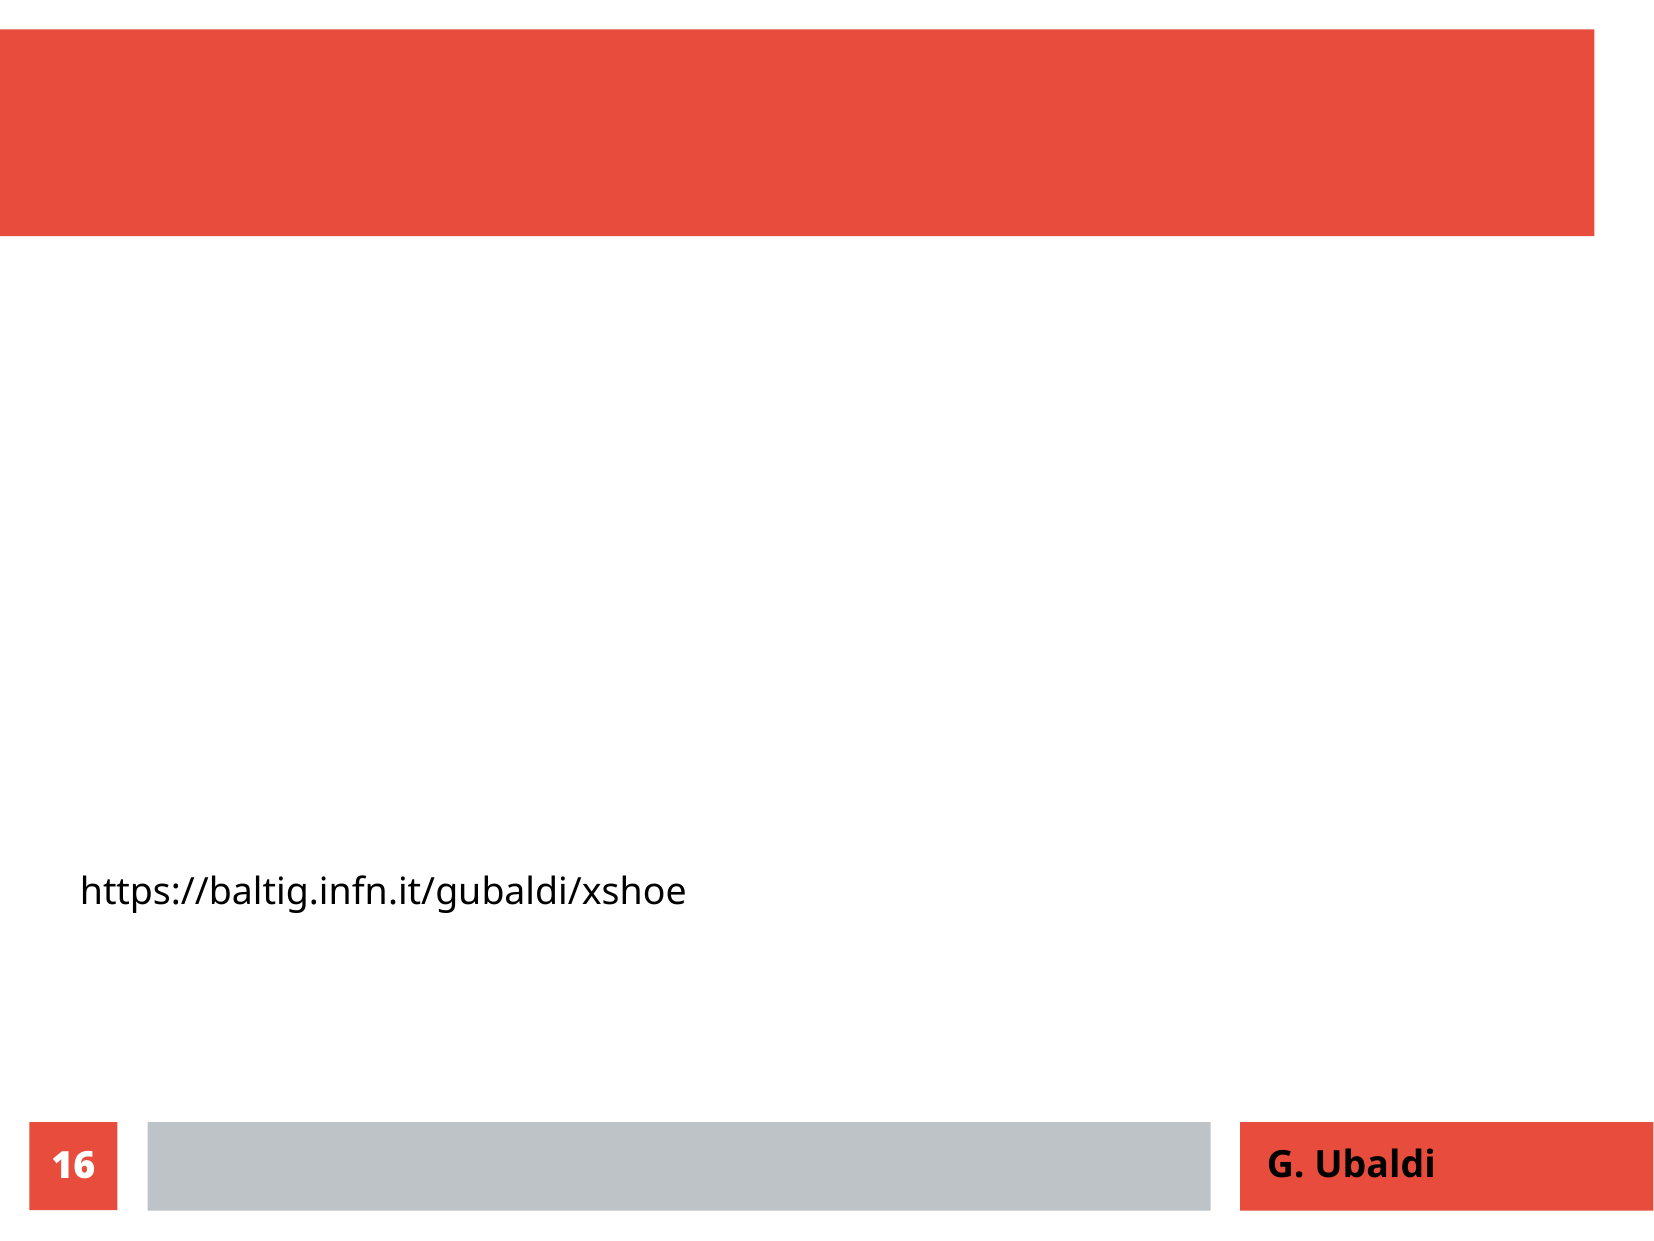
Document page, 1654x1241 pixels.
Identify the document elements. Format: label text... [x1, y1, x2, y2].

text_box G. Ubaldi [1252, 1133, 1475, 1193]
text_box https://baltig.infn.it/gubaldi/xshoe [65, 862, 733, 922]
